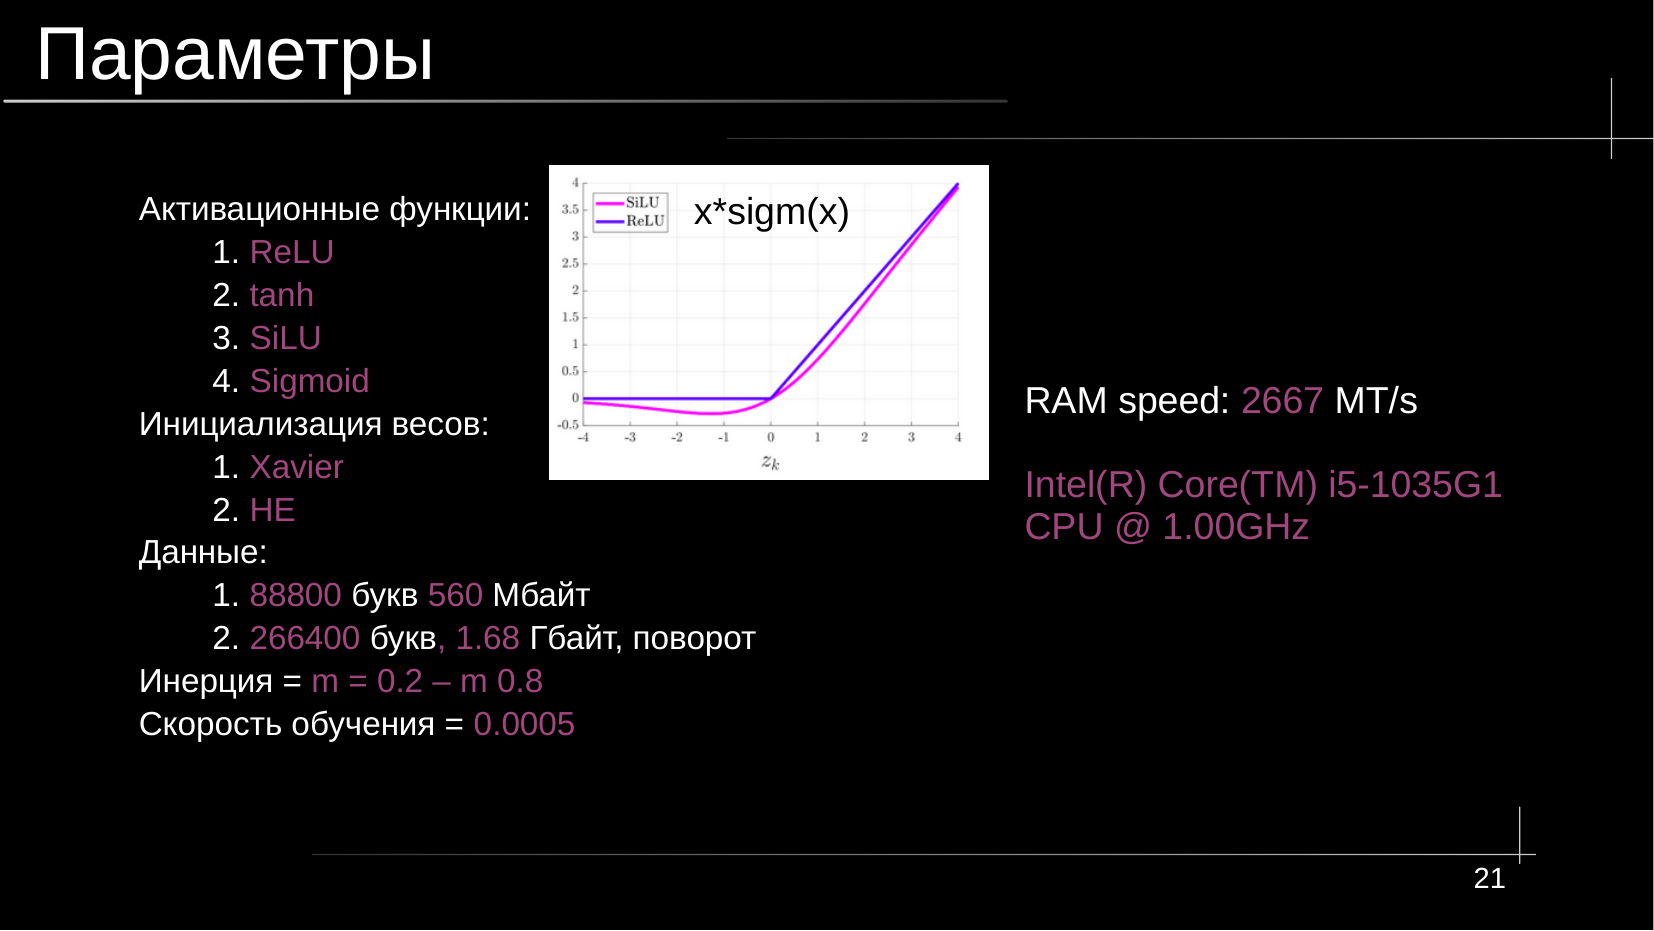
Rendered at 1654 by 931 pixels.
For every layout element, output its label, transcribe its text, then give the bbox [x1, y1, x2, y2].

text_box RAM speed: 2667 MT/s Intel(R) Core(TM) i5-1035G1 CPU @ 1.00GHz [1009, 372, 1595, 639]
title Параметры [35, 0, 1601, 107]
picture [549, 165, 989, 480]
text_box Активационные функции: 1. ReLU 2. tanh 3. SiLU 4. Sigmoid Инициализация весов: 1. Xavier 2. HE Данные: 1. 88800 букв 560 Мбайт 2. 266400 букв, 1.68 Гбайт, поворот Инерция = m = 0.2 – m 0.8 Скорость обучения = 0.0005 [124, 183, 772, 786]
text_box x*sigm(x) [679, 183, 865, 240]
